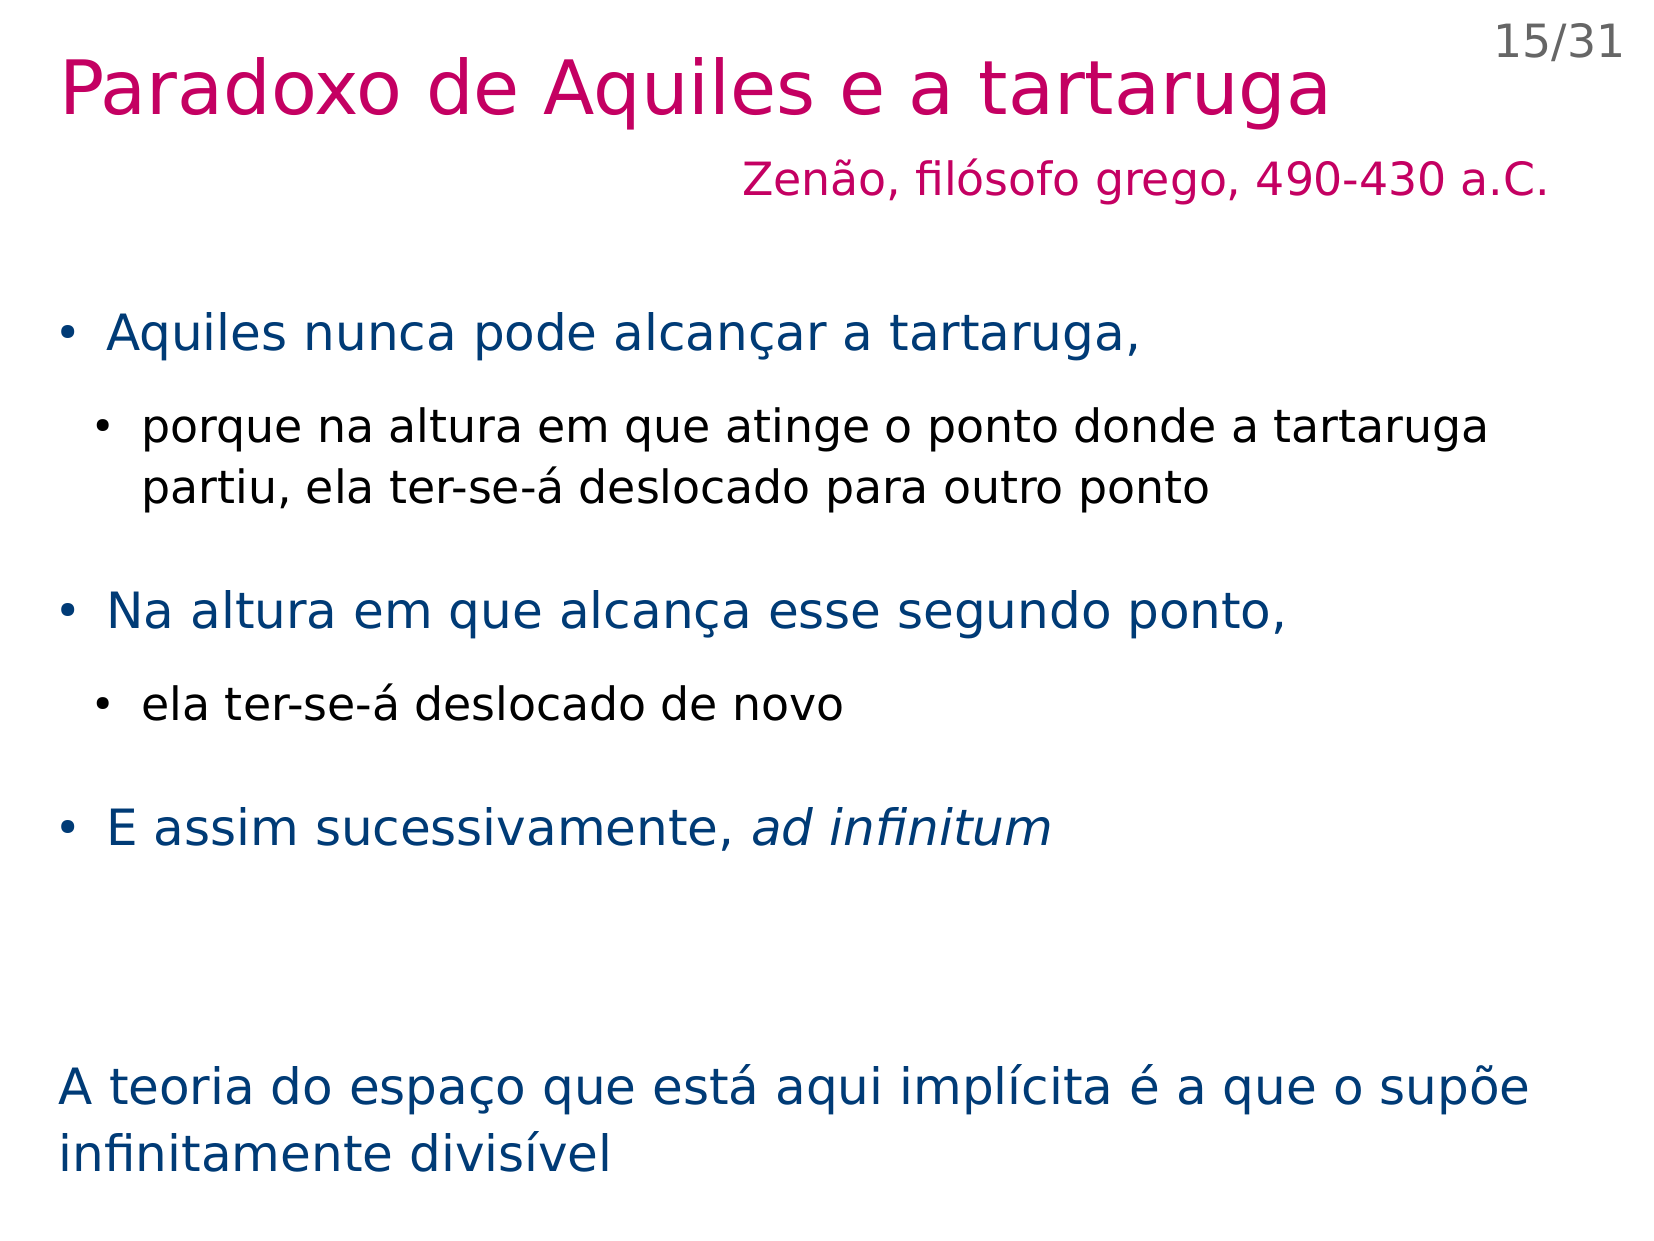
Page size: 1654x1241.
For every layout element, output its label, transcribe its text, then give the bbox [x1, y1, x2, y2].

list Aquiles nunca pode alcançar a tartaruga, porque na altura em que atinge o ponto donde a tartaruga partiu, ela ter-se-á deslocado para outro ponto Na altura em que alcança esse segundo ponto, ela ter-se-á deslocado de novo E assim sucessivamente, ad infinitum A teoria do espaço que está aqui implícita é a que o supõe infinitamente divisível [59, 295, 1607, 1211]
text_box Zenão, filósofo grego, 490-430 a.C. [277, 145, 1565, 219]
title Paradoxo de Aquiles e a tartaruga [59, 29, 1595, 148]
